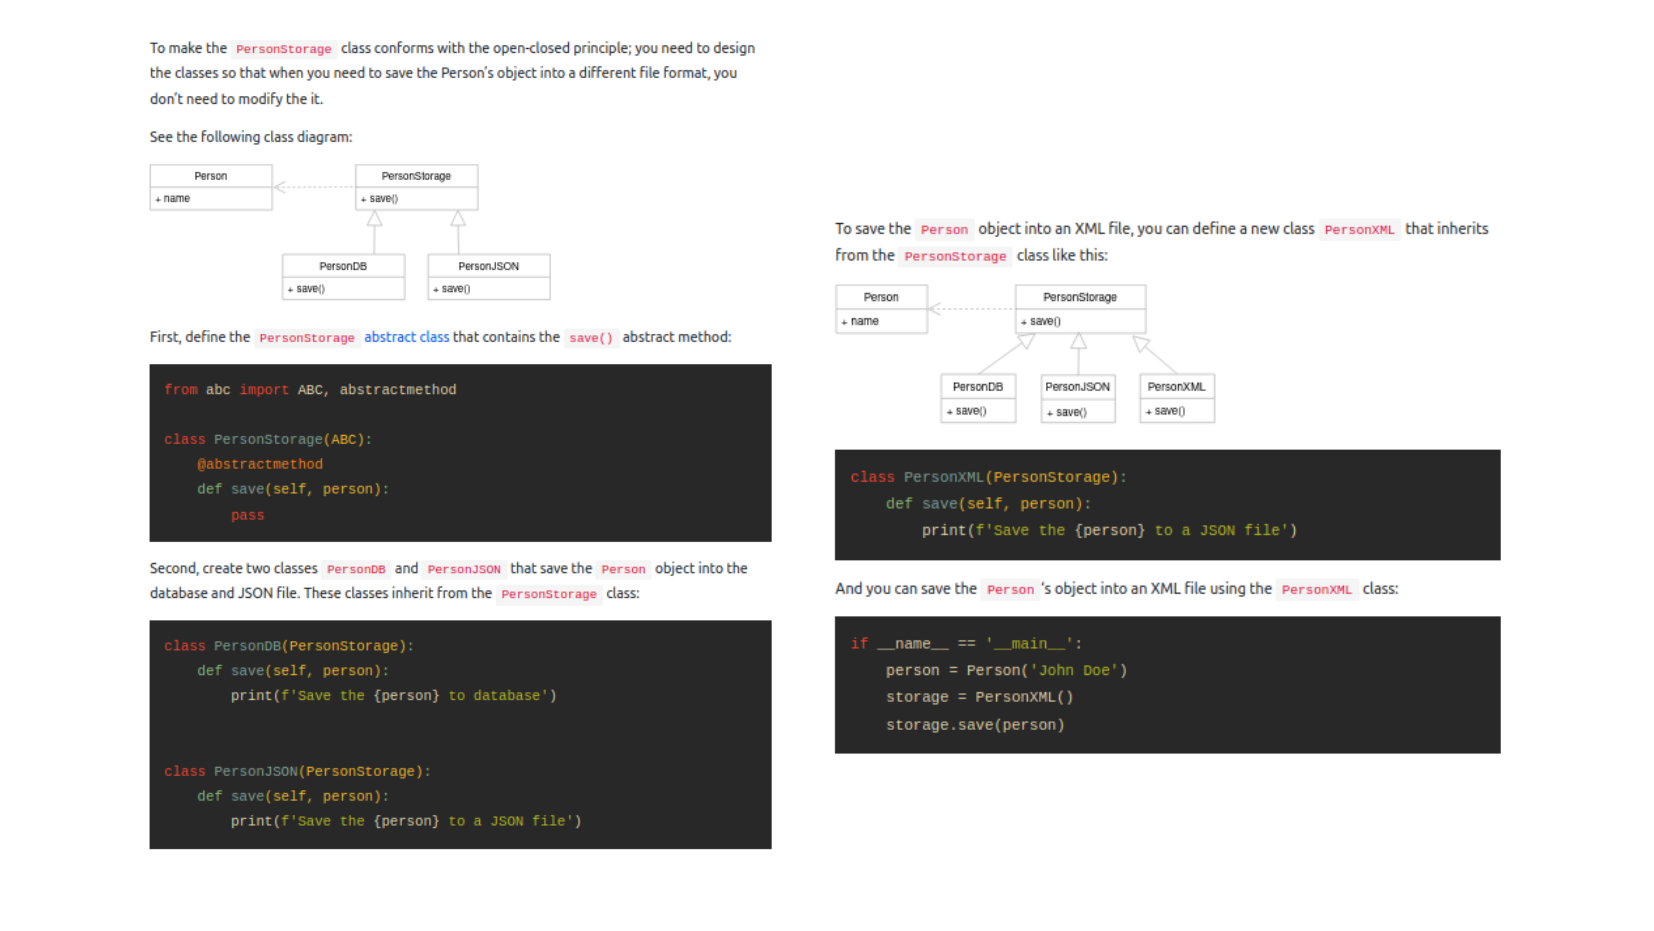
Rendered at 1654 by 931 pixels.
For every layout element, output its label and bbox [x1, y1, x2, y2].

picture [810, 209, 1515, 766]
picture [138, 31, 781, 861]
